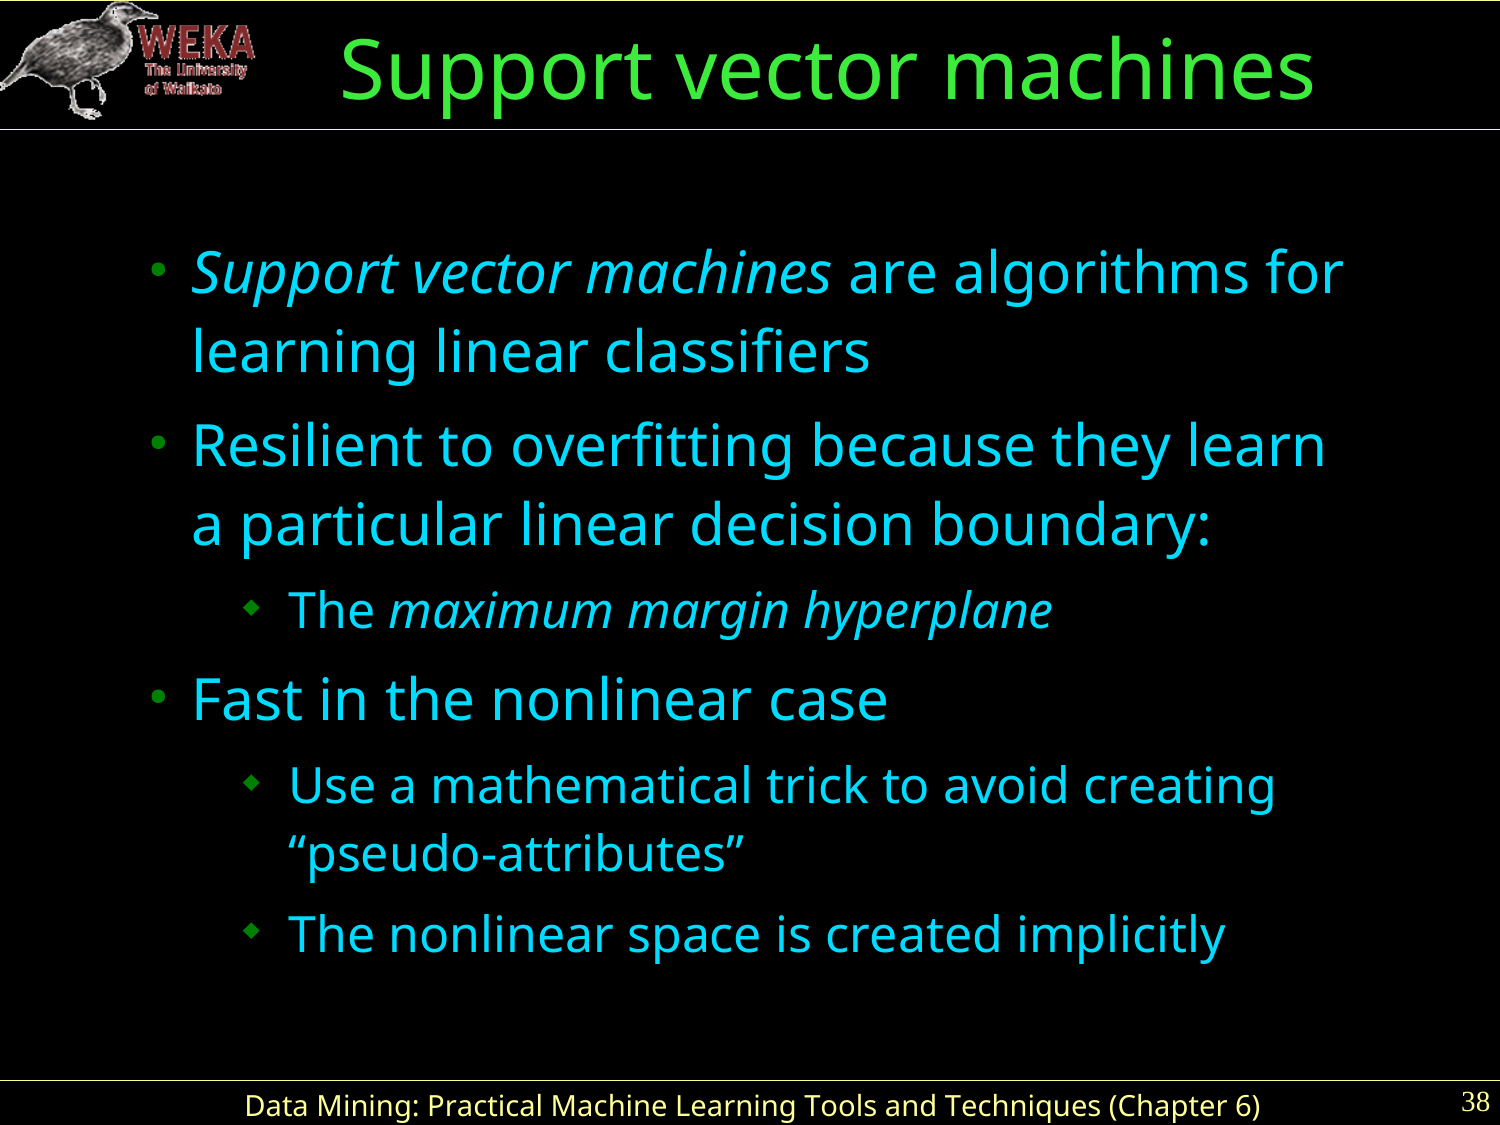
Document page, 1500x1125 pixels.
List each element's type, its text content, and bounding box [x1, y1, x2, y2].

list Support vector machines are algorithms for learning linear classifiers Resilient to overfitting because they learn a particular linear decision boundary: The maximum margin hyperplane Fast in the nonlinear case Use a mathematical trick to avoid creating “pseudo-attributes” The nonlinear space is created implicitly [134, 223, 1372, 903]
picture [0, 1, 266, 129]
title Support vector machines [324, 0, 1500, 148]
